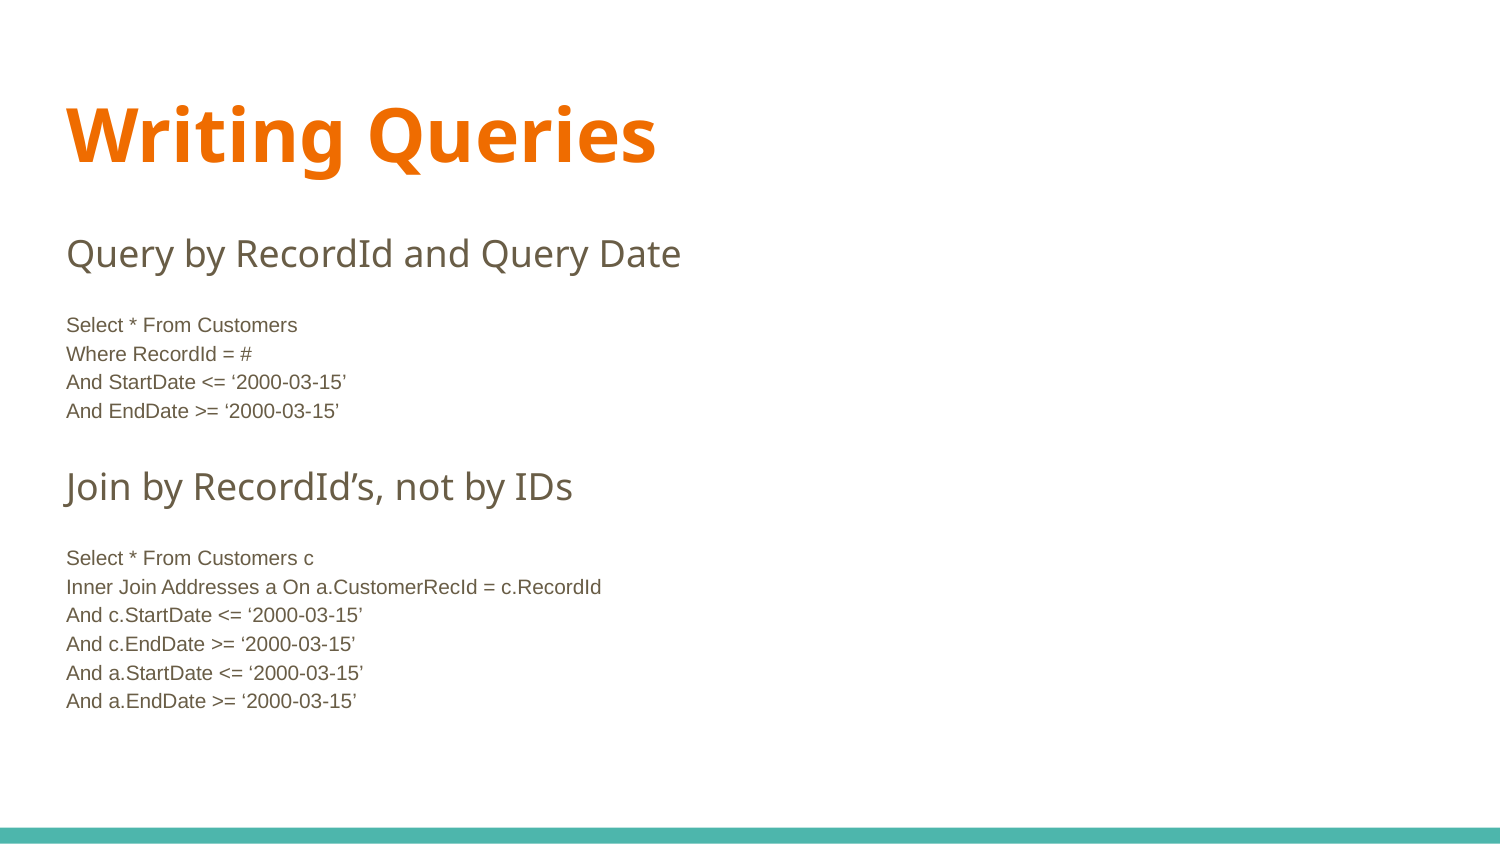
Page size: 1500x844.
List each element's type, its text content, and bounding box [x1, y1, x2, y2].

title Writing Queries [51, 72, 1449, 189]
list Query by RecordId and Query Date Select * From Customers Where RecordId = # And StartDate <= ‘2000-03-15’ And EndDate >= ‘2000-03-15’ Join by RecordId’s, not by IDs Select * From Customers c Inner Join Addresses a On a.CustomerRecId = c.RecordId And c.StartDate <= ‘2000-03-15’ And c.EndDate >= ‘2000-03-15’ And a.StartDate <= ‘2000-03-15’ And a.EndDate >= ‘2000-03-15’ [51, 207, 1449, 750]
